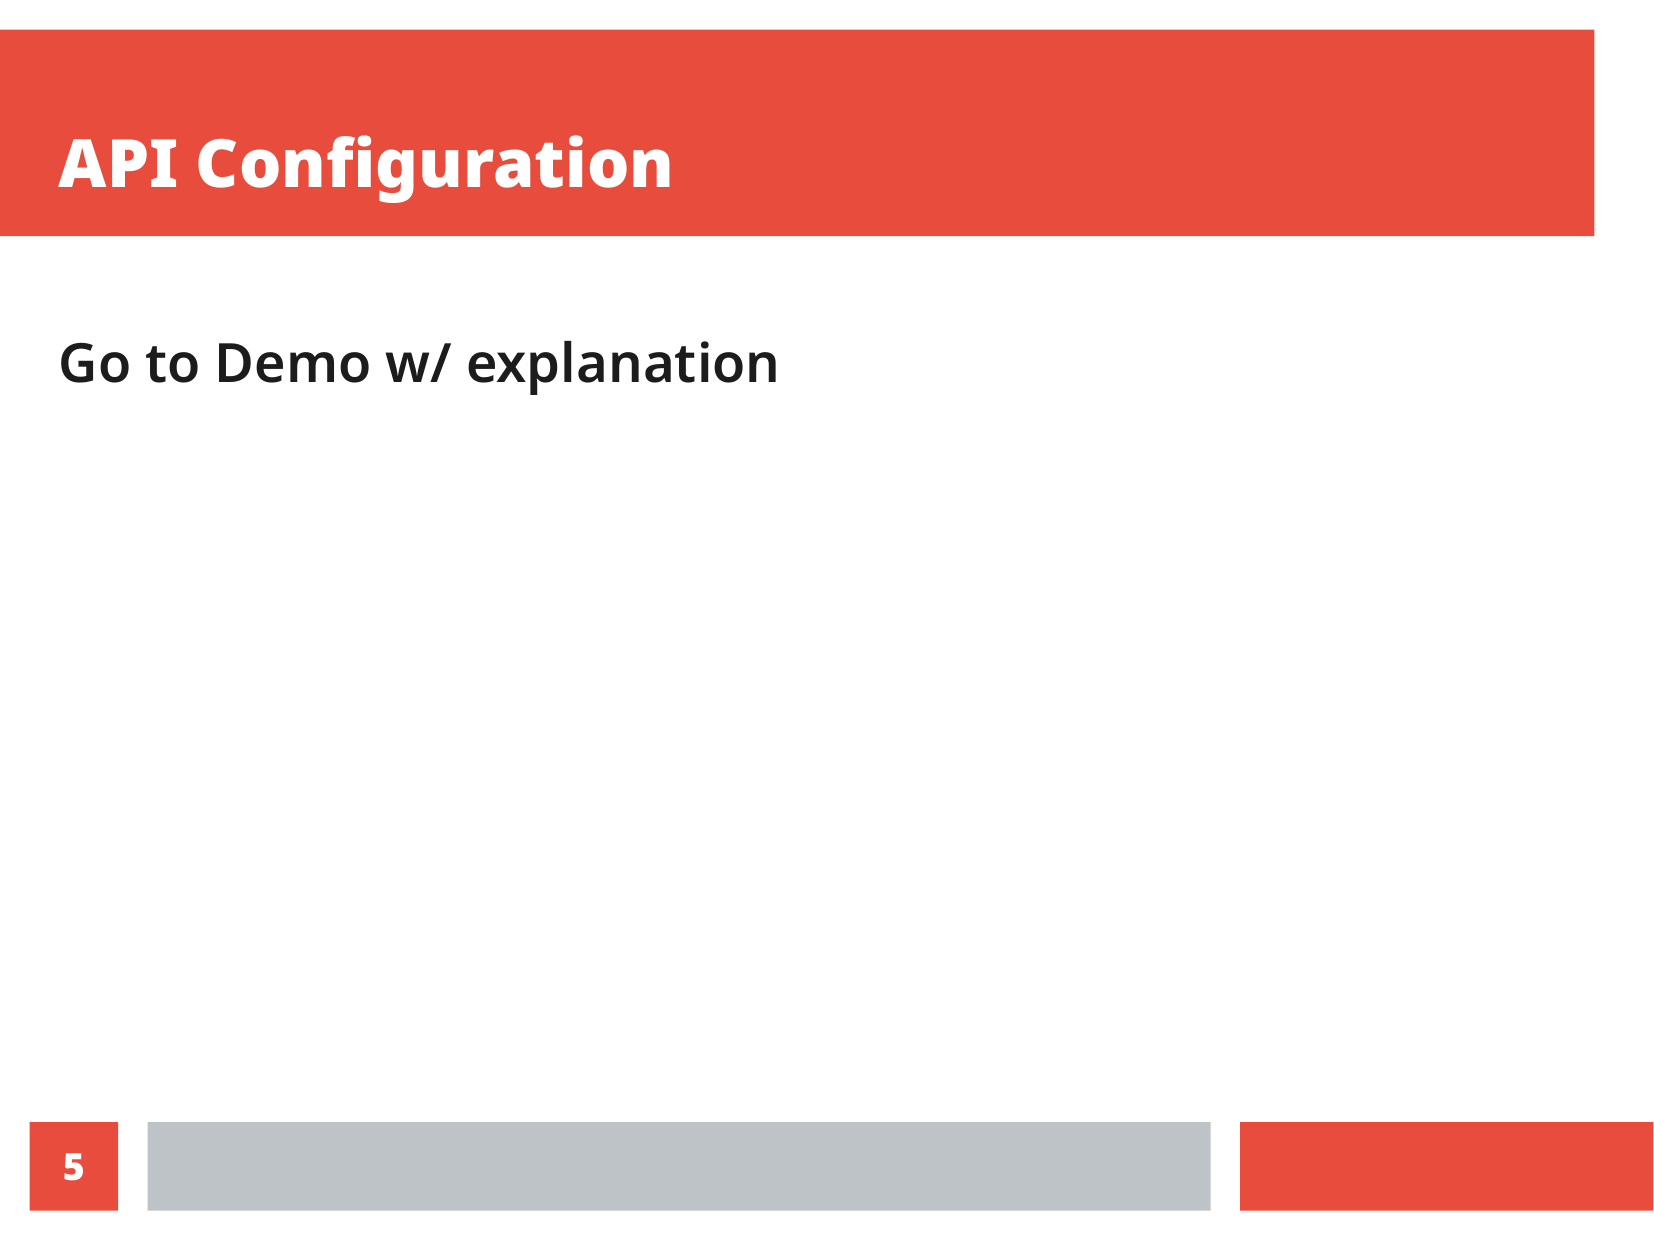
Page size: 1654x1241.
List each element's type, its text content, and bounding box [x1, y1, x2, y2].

title API Configuration [59, 59, 1595, 207]
list Go to Demo w/ explanation [59, 324, 1565, 1093]
